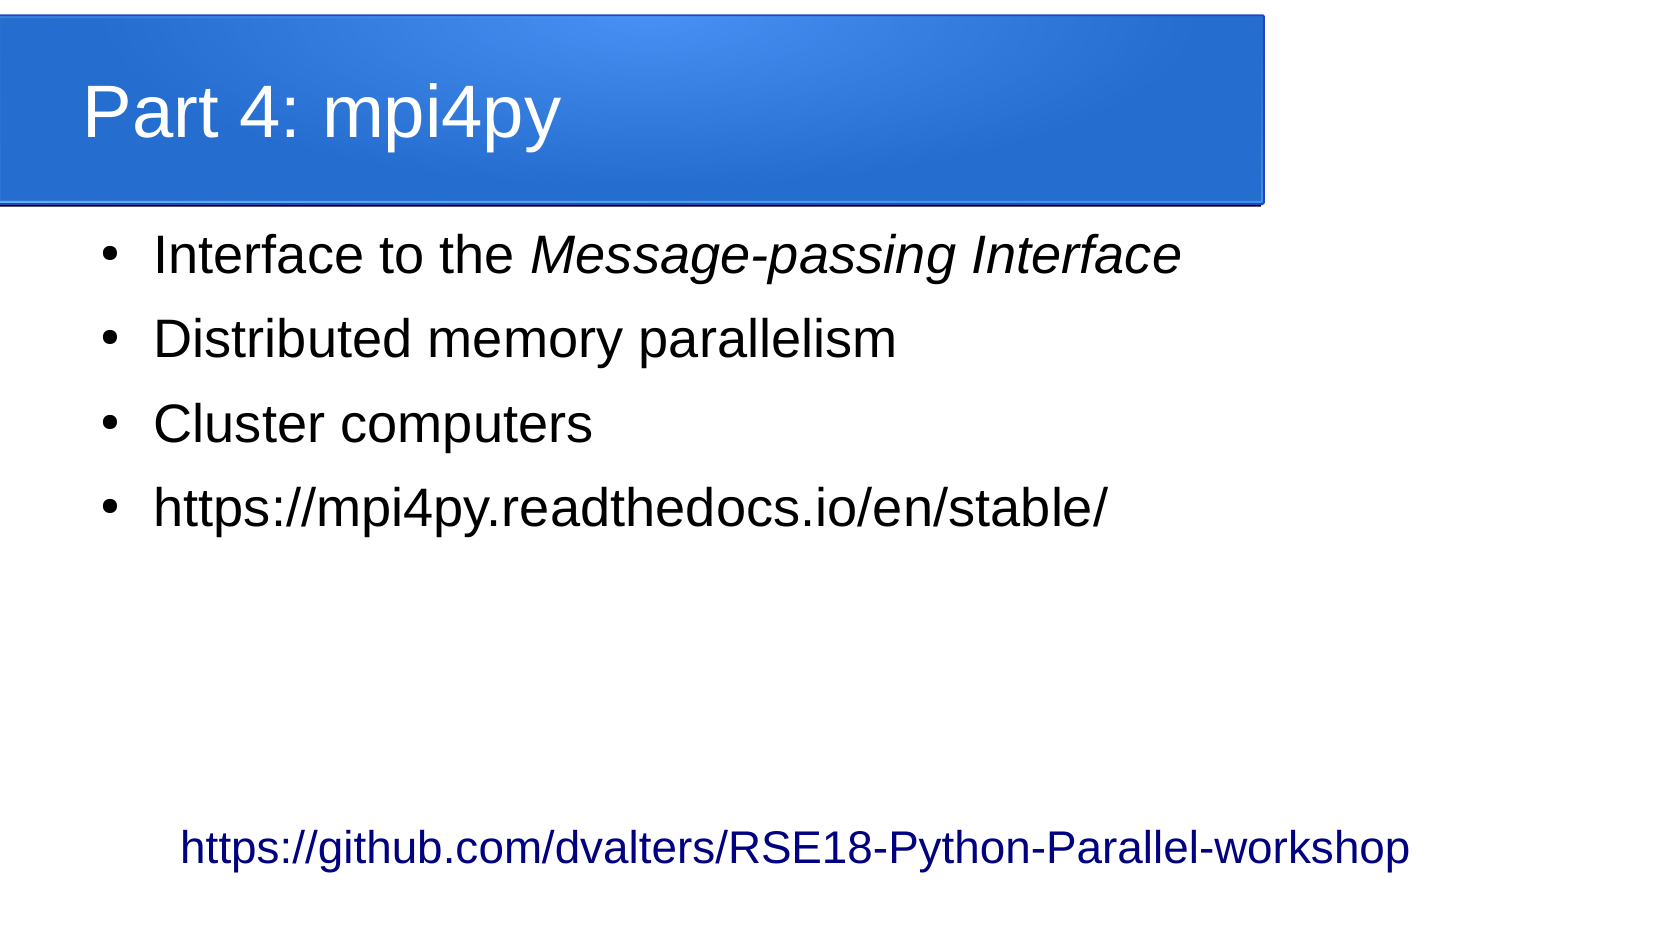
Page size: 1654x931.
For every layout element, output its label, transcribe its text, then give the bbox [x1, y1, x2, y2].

text_box https://github.com/dvalters/RSE18-Python-Parallel-workshop [165, 814, 1571, 898]
list Interface to the Message-passing Interface Distributed memory parallelism Cluster computers https://mpi4py.readthedocs.io/en/stable/ [82, 224, 1571, 764]
title Part 4: mpi4py [82, 35, 1235, 189]
